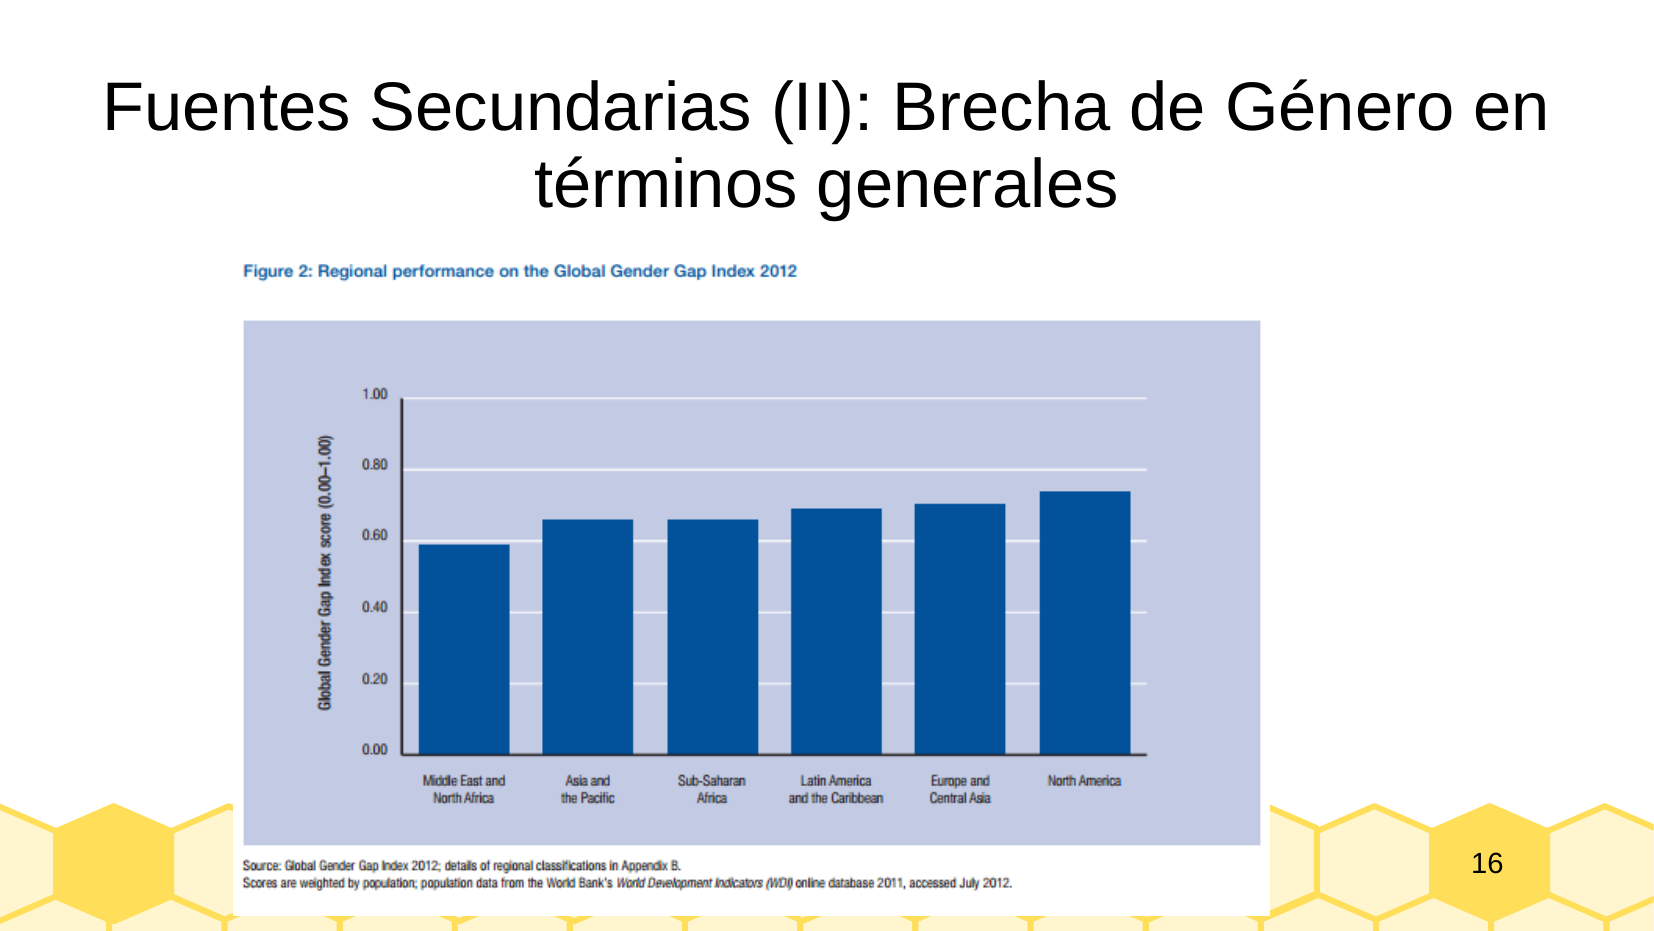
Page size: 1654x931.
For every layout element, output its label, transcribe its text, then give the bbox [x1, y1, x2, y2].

title Fuentes Secundarias (II): Brecha de Género en términos generales [88, 67, 1565, 222]
picture [233, 252, 1270, 916]
